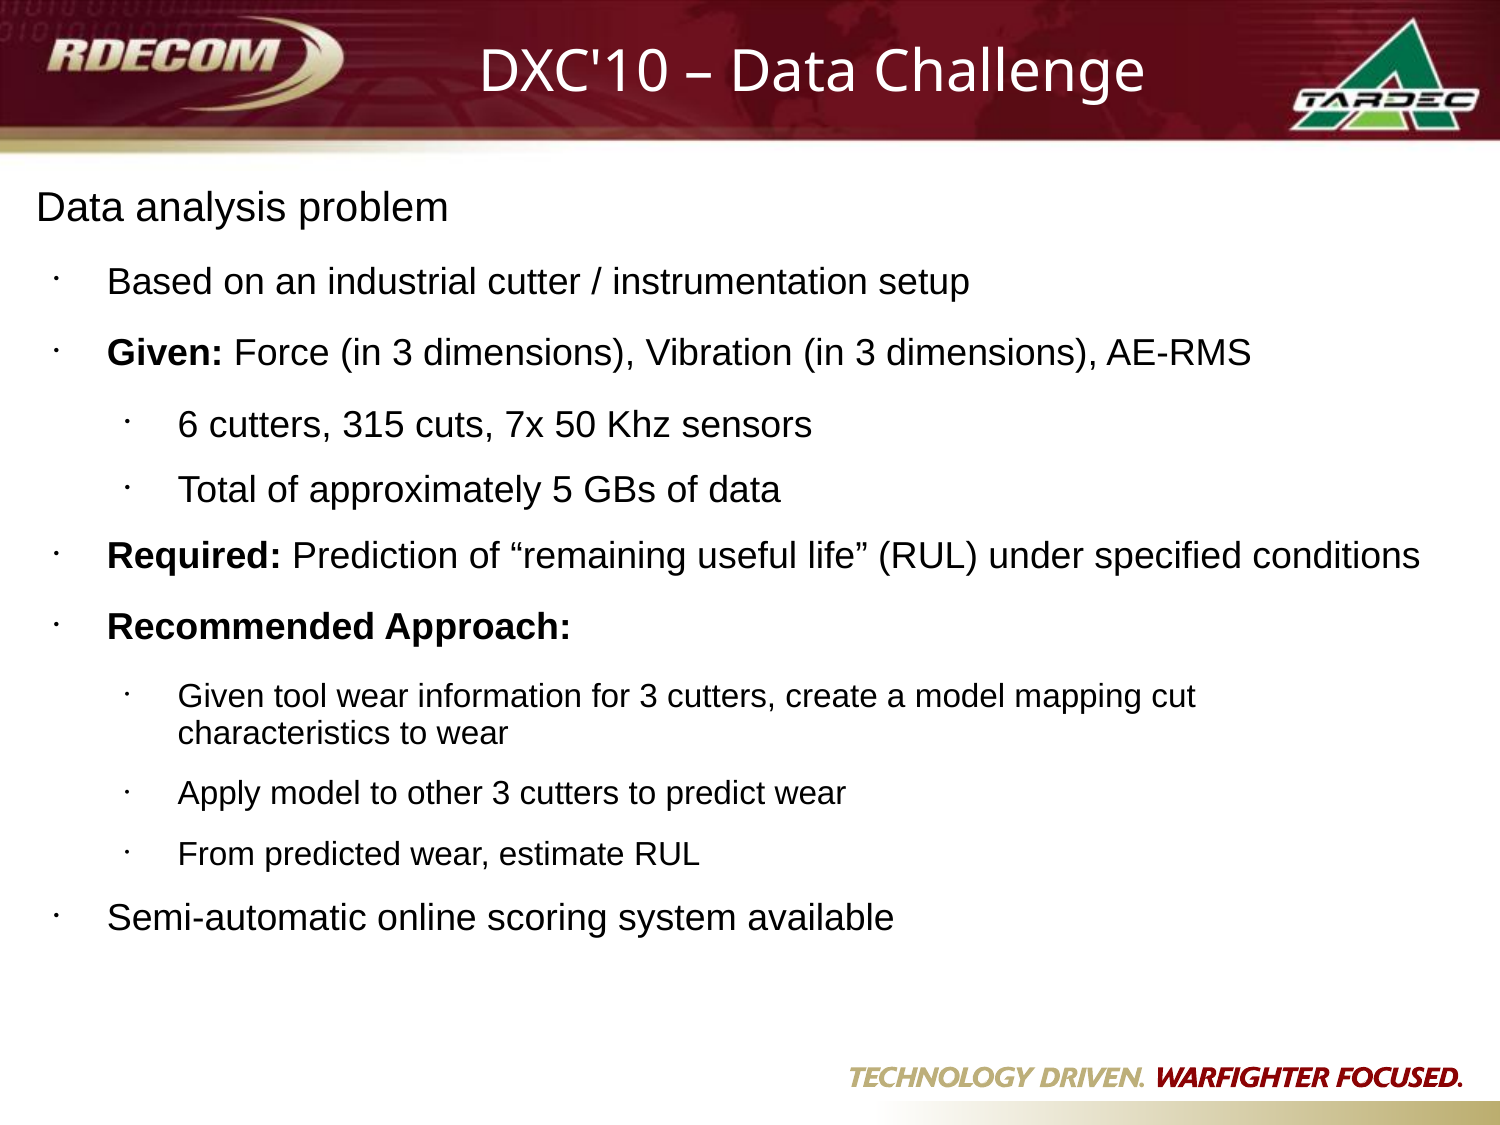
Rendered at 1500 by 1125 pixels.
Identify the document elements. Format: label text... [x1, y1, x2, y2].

list Data analysis problem Based on an industrial cutter / instrumentation setup Given: Force (in 3 dimensions), Vibration (in 3 dimensions), AE-RMS 6 cutters, 315 cuts, 7x 50 Khz sensors Total of approximately 5 GBs of data Required: Prediction of “remaining useful life” (RUL) under specified conditions Recommended Approach: Given tool wear information for 3 cutters, create a model mapping cut characteristics to wear Apply model to other 3 cutters to predict wear From predicted wear, estimate RUL Semi-automatic online scoring system available [35, 184, 1466, 1081]
picture [0, 0, 1500, 171]
title DXC'10 – Data Challenge [350, 0, 1275, 138]
